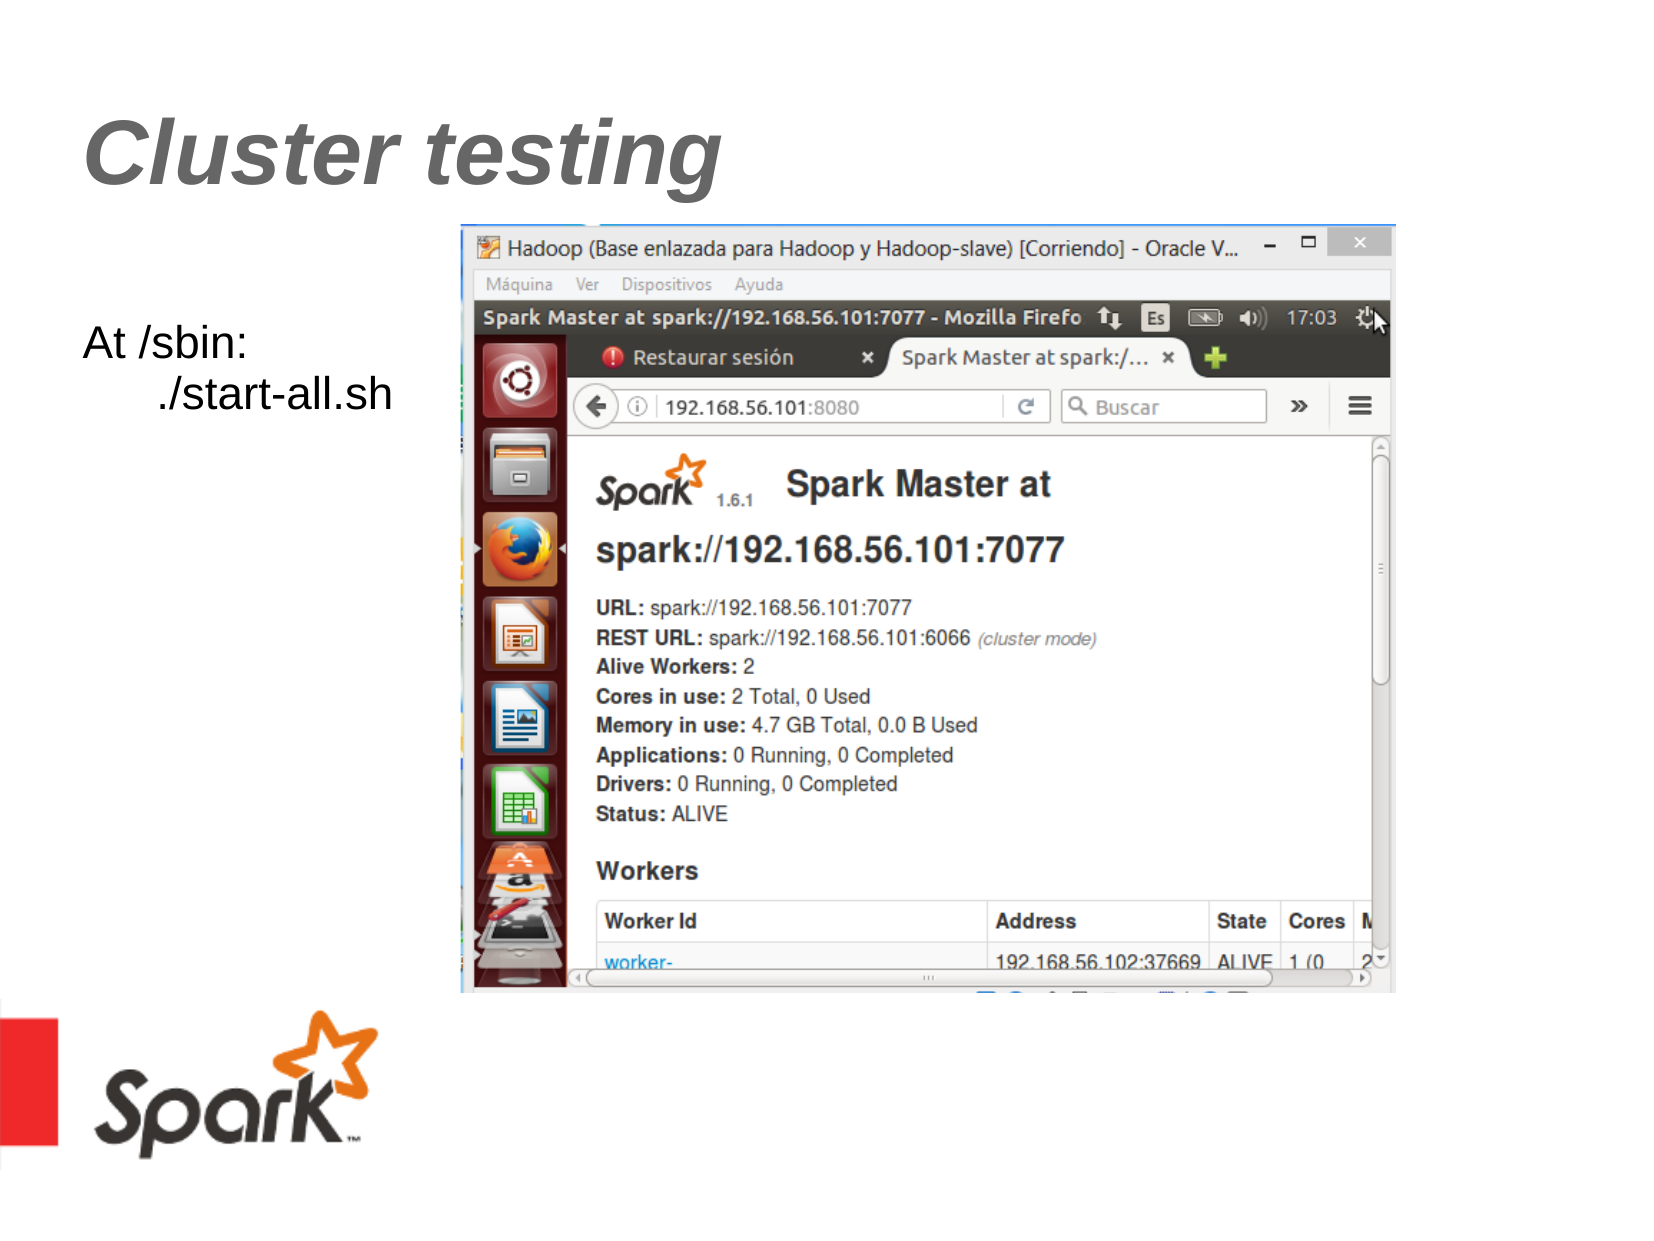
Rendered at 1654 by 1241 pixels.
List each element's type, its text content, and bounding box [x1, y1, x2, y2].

subtitle At /sbin: ./start-all.sh [82, 290, 1571, 1010]
picture [0, 999, 392, 1170]
picture [460, 224, 1396, 993]
title Cluster testing [82, 49, 1571, 257]
